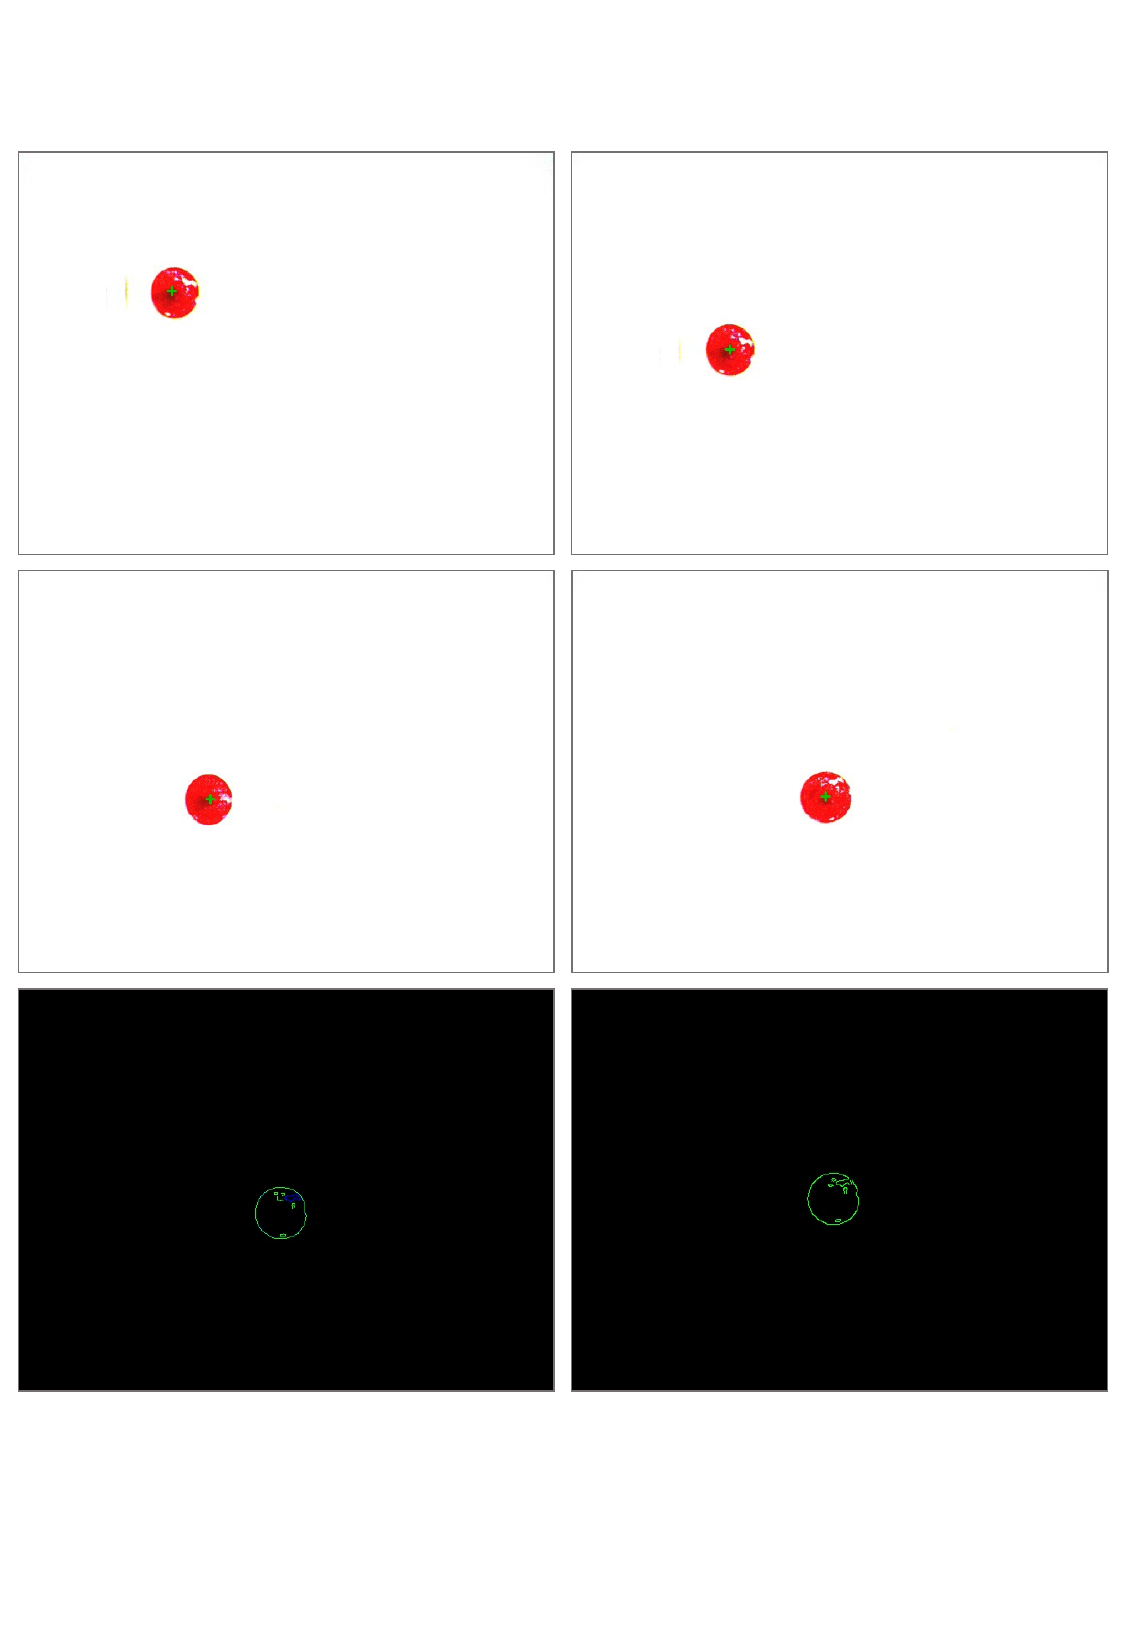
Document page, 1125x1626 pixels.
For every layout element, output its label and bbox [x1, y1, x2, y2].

picture [19, 152, 554, 554]
picture [19, 571, 554, 972]
picture [572, 152, 1107, 554]
picture [19, 989, 554, 1391]
picture [572, 989, 1107, 1391]
picture [572, 571, 1108, 972]
